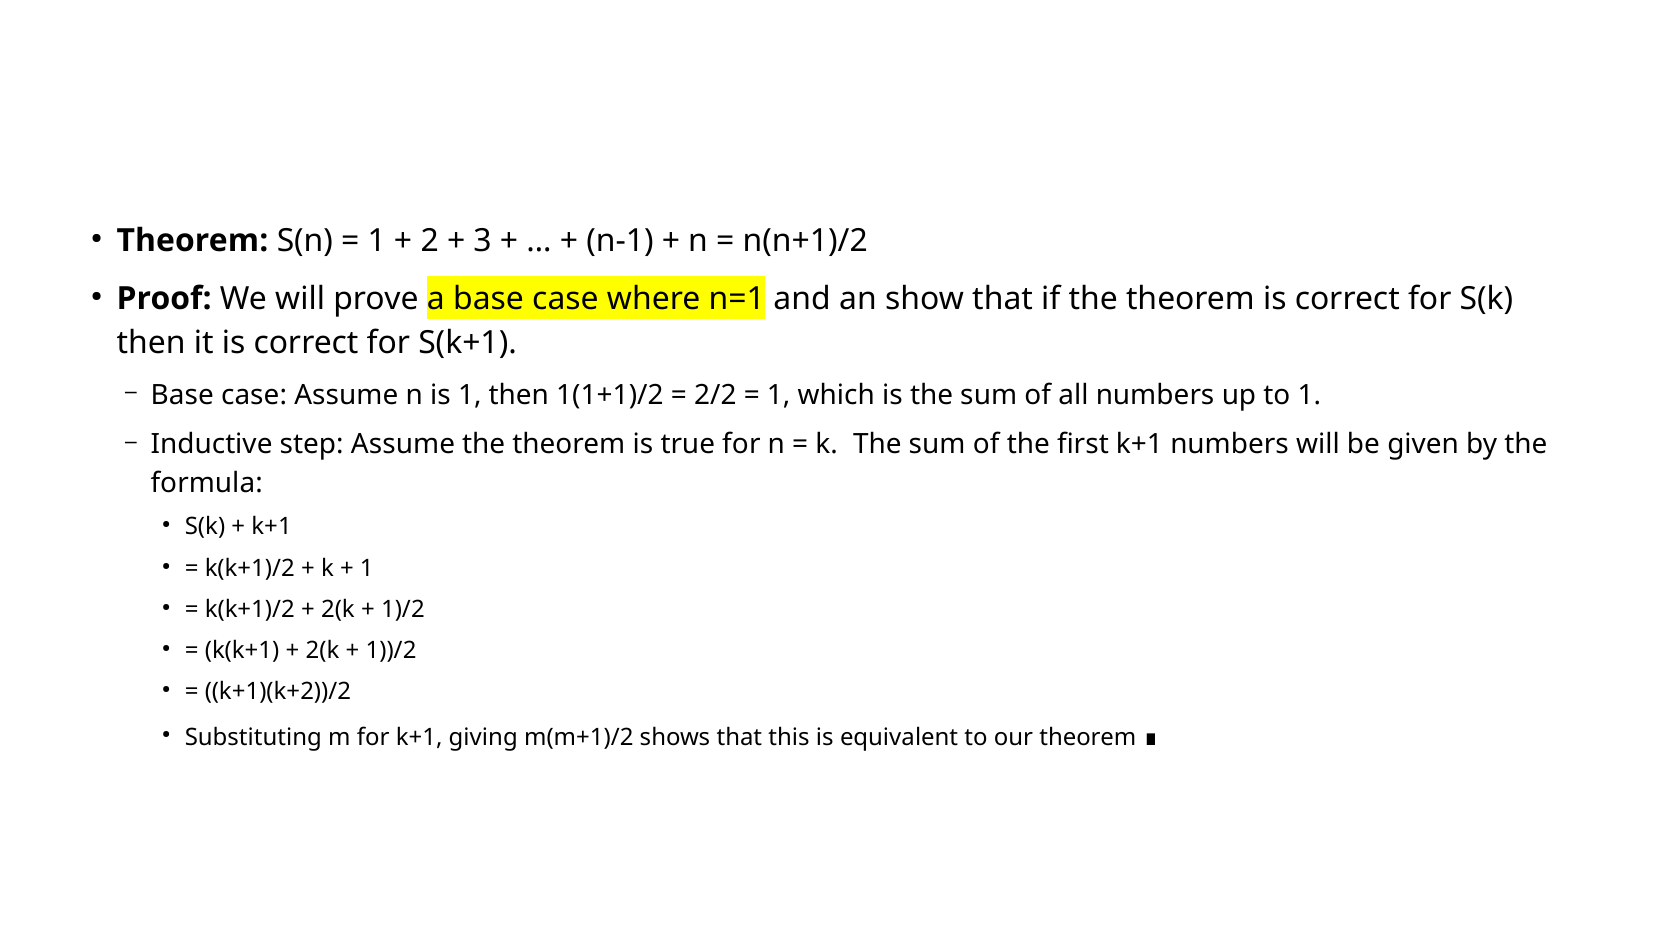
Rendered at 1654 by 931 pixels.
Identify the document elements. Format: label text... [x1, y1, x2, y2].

list Theorem: S(n) = 1 + 2 + 3 + … + (n-1) + n = n(n+1)/2 Proof: We will prove a base case where n=1 and an show that if the theorem is correct for S(k) then it is correct for S(k+1). Base case: Assume n is 1, then 1(1+1)/2 = 2/2 = 1, which is the sum of all numbers up to 1. Inductive step: Assume the theorem is true for n = k. The sum of the first k+1 numbers will be given by the formula: S(k) + k+1 = k(k+1)/2 + k + 1 = k(k+1)/2 + 2(k + 1)/2 = (k(k+1) + 2(k + 1))/2 = ((k+1)(k+2))/2 Substituting m for k+1, giving m(m+1)/2 shows that this is equivalent to our theorem ∎ [82, 217, 1571, 758]
